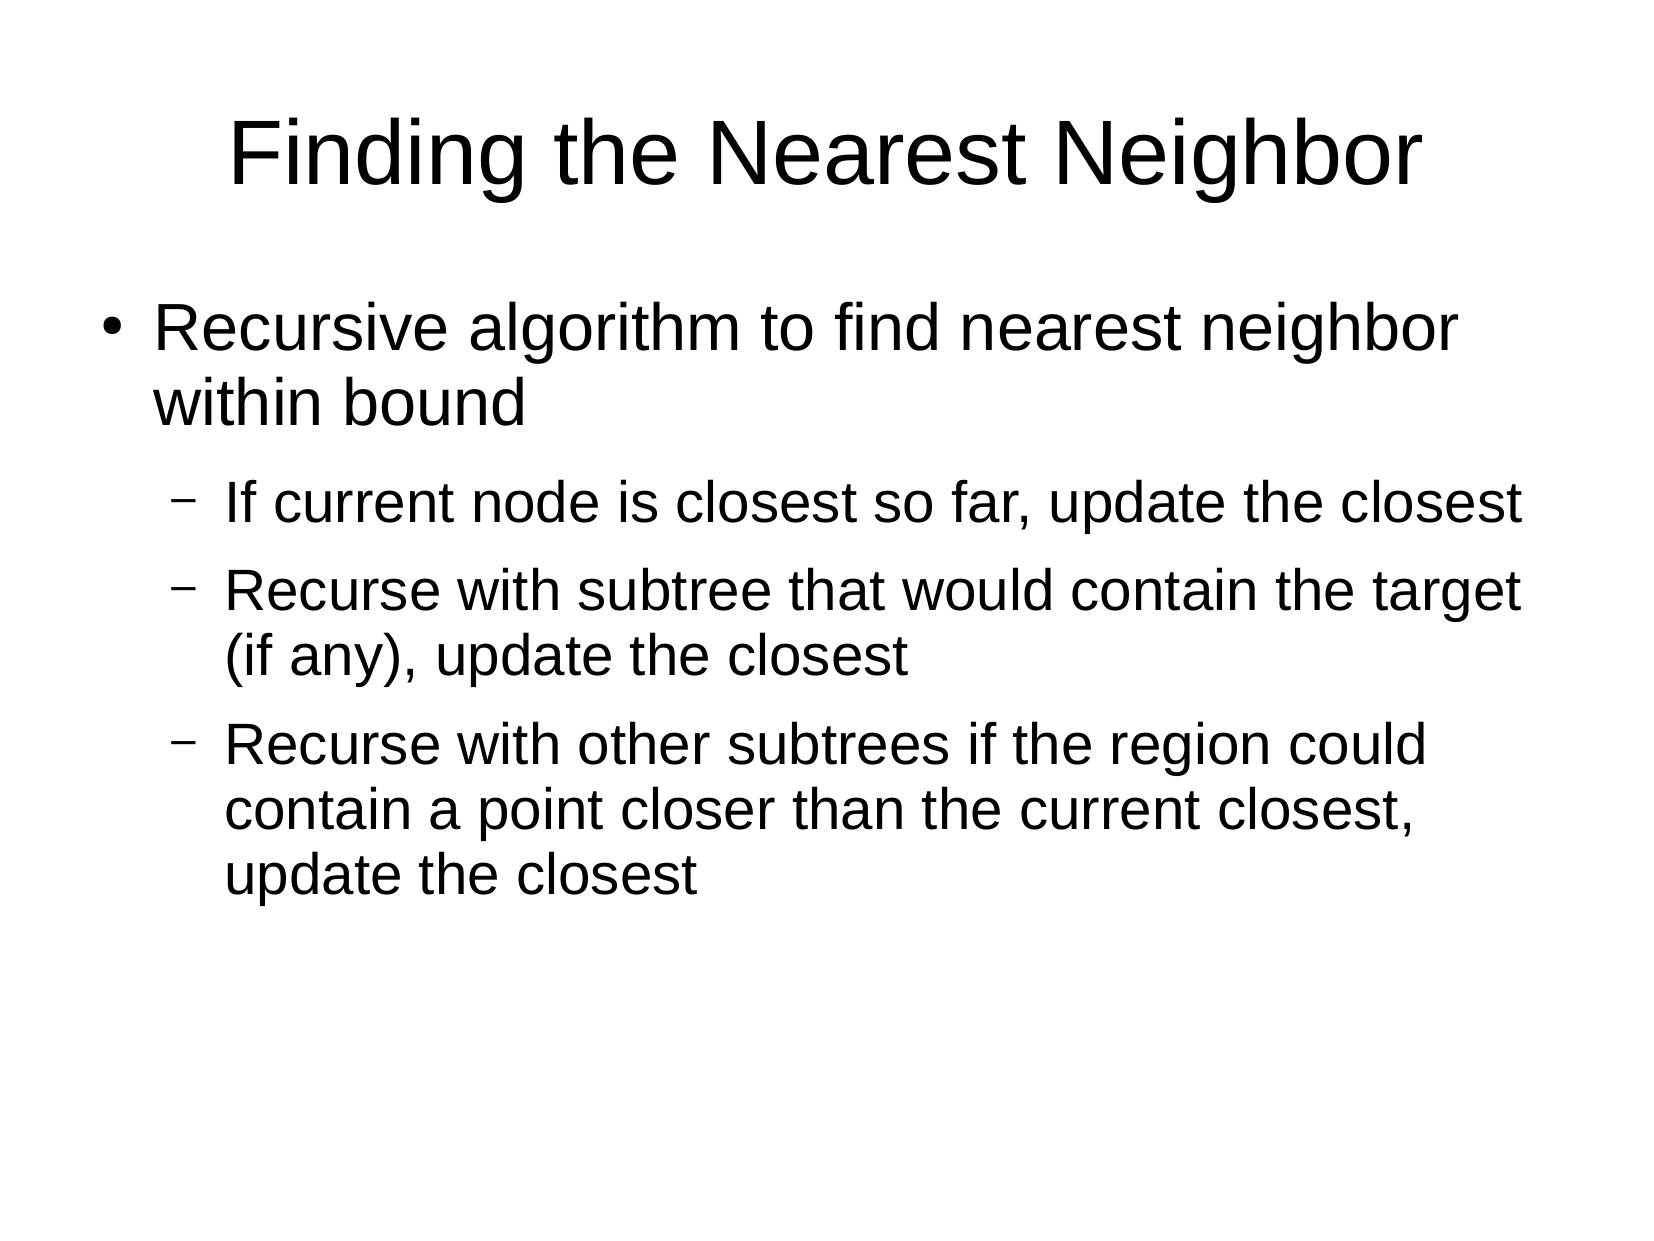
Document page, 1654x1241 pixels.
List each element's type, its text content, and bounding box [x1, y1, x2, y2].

title Finding the Nearest Neighbor [82, 49, 1571, 257]
list Recursive algorithm to find nearest neighbor within bound If current node is closest so far, update the closest Recurse with subtree that would contain the target (if any), update the closest Recurse with other subtrees if the region could contain a point closer than the current closest, update the closest [82, 290, 1571, 1010]
